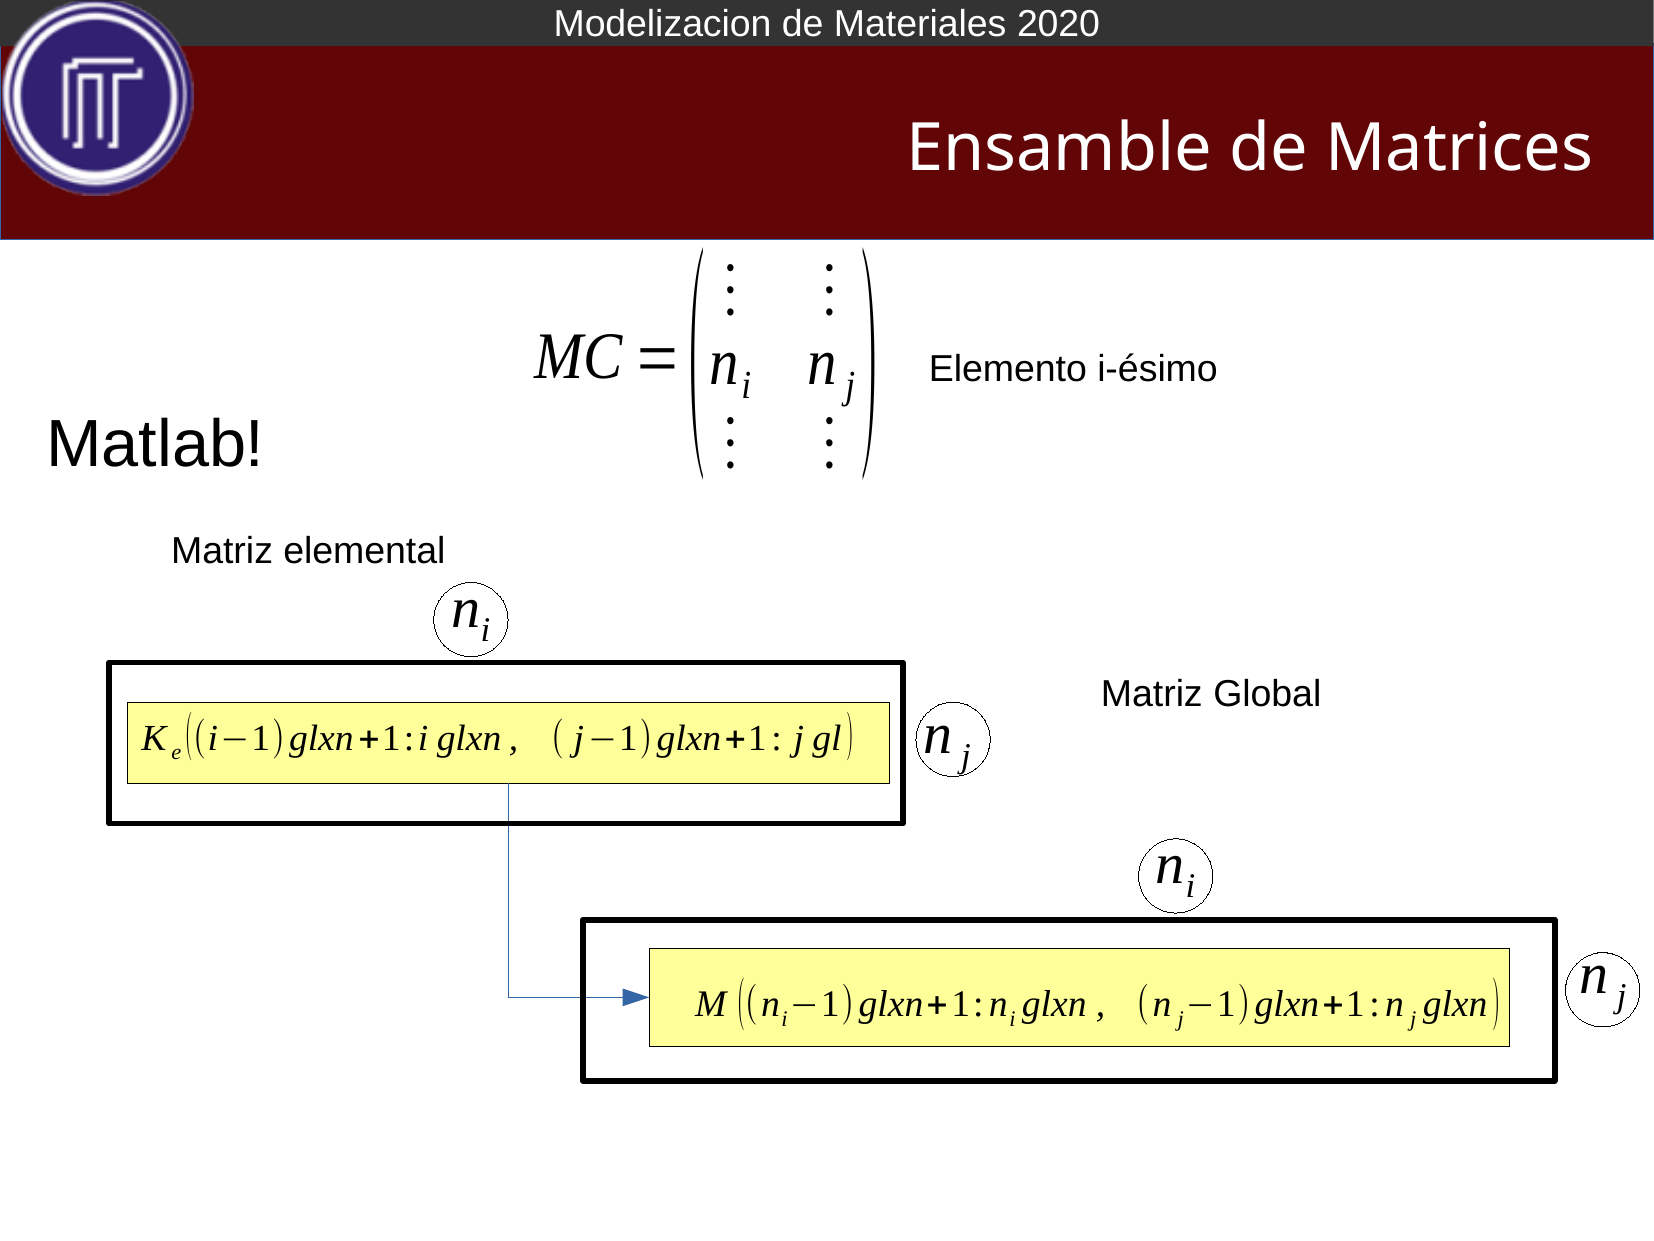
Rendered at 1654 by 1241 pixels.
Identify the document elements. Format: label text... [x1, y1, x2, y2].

text_box [127, 702, 890, 784]
chart [1571, 941, 1635, 1015]
chart [131, 710, 861, 764]
chart [916, 702, 979, 776]
chart [525, 243, 886, 483]
picture [0, 0, 194, 196]
title Ensamble de Matrices [41, 70, 1654, 218]
chart [443, 576, 499, 650]
text_box Elemento i-ésimo [914, 340, 1264, 398]
text_box Matlab! [31, 399, 280, 489]
text_box [649, 948, 1510, 1047]
text_box Matriz elemental [156, 521, 485, 579]
chart [1148, 832, 1204, 906]
chart [687, 976, 1506, 1033]
text_box Matriz Global [1086, 665, 1414, 723]
